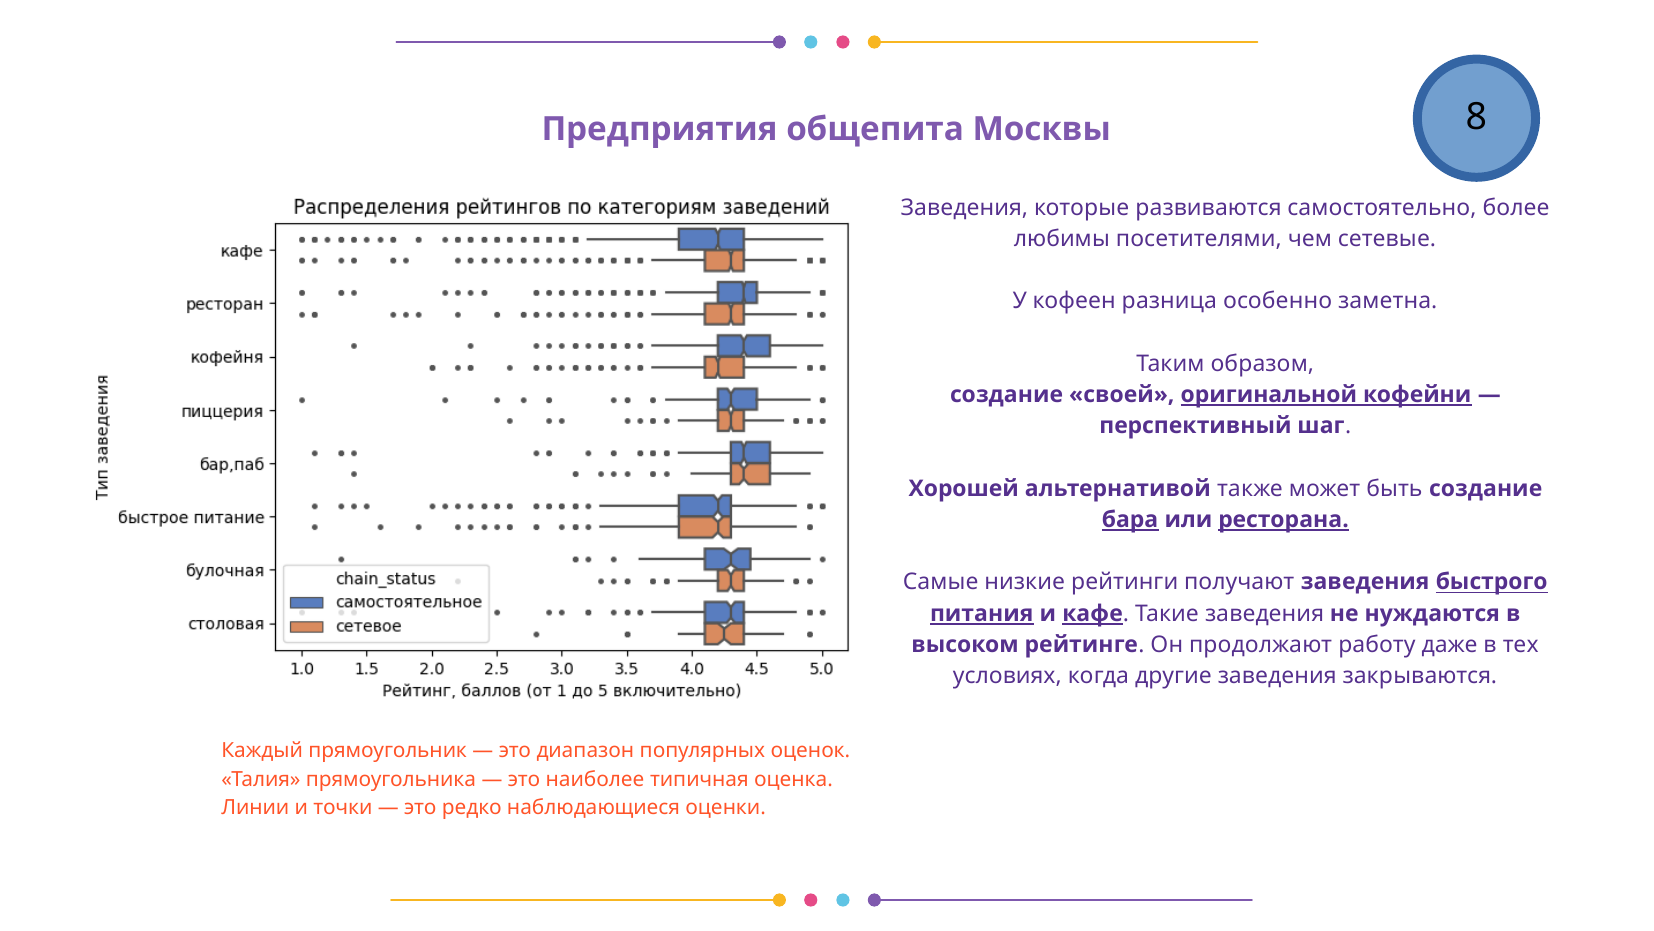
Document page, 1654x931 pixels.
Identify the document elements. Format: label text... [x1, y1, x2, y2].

picture [88, 192, 858, 709]
text_box [1417, 59, 1536, 178]
text_box Каждый прямоугольник — это диапазон популярных оценок. «Талия» прямоугольника — это наиболее типичная оценка. Линии и точки — это редко наблюдающиеся оценки. [206, 728, 886, 865]
title Предприятия общепита Москвы [531, 88, 1123, 167]
text_box <number> [1446, 89, 1506, 148]
title Заведения, которые развиваются самостоятельно, более любимы посетителями, чем сетевые. У кофеен разница особенно заметна. Таким образом, создание «своей», оригинальной кофейни — перспективный шаг. Хорошей альтернативой также может быть создание бара или ресторана. Самые низкие рейтинги получают заведения быстрого питания и кафе. Такие заведения не нуждаются в высоком рейтинге. Он продолжают работу даже в тех условиях, когда другие заведения закрываются. [885, 190, 1565, 691]
